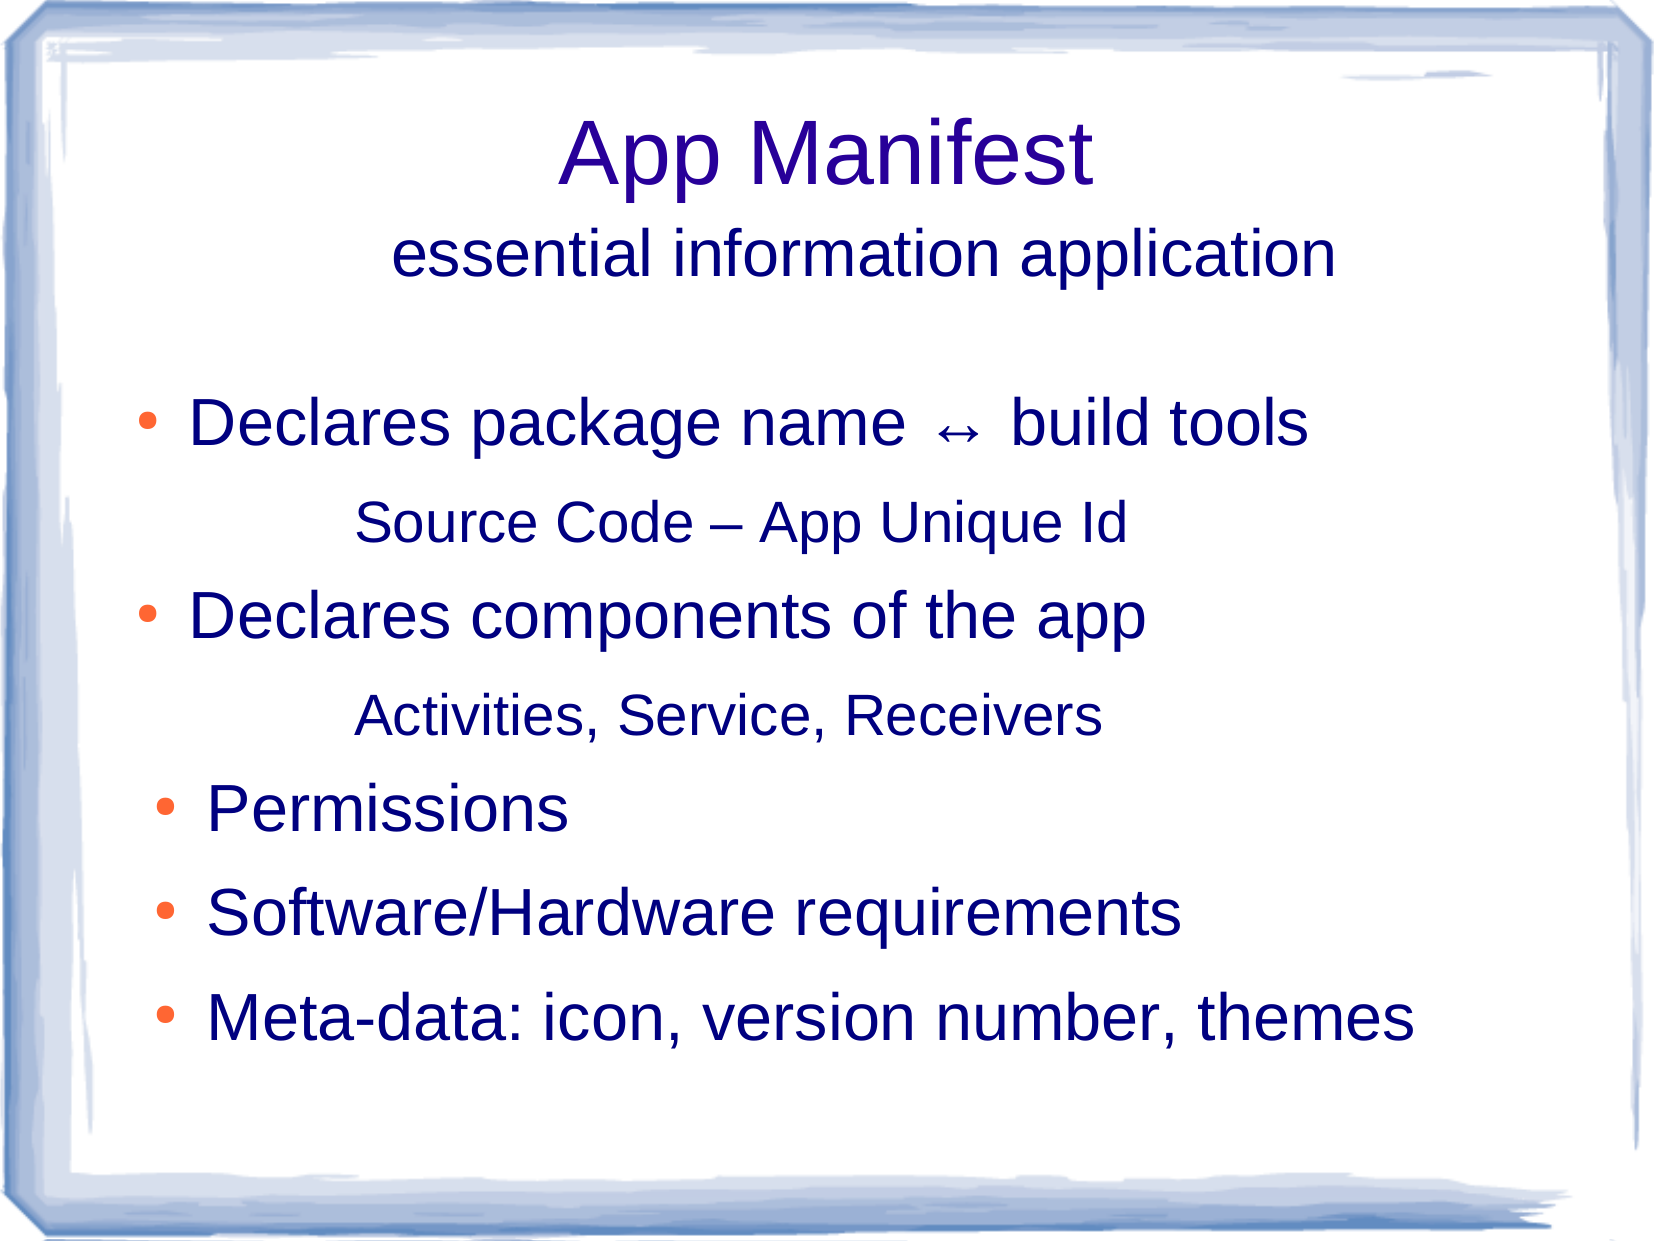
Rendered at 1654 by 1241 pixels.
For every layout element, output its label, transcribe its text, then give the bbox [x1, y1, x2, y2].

title App Manifest [82, 49, 1571, 257]
picture [0, 0, 1654, 1241]
list essential information application [320, 215, 1382, 292]
list Declares package name ↔ build tools Source Code – App Unique Id Declares components of the app Activities, Service, Receivers Permissions Software/Hardware requirements Meta-data: icon, version number, themes [118, 385, 1571, 1105]
